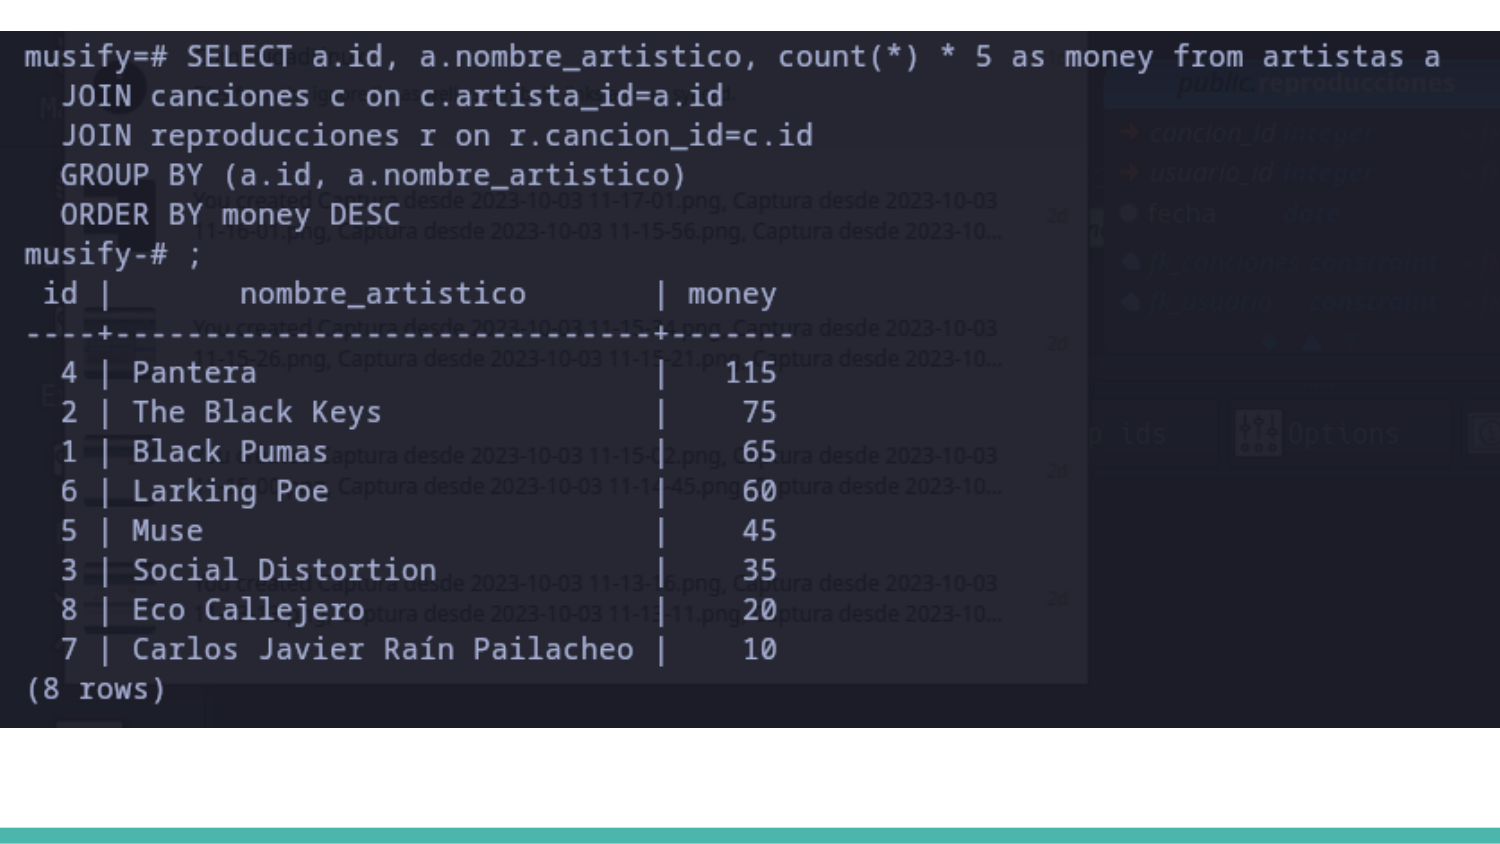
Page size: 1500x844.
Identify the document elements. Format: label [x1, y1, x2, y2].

picture [0, 31, 1500, 728]
